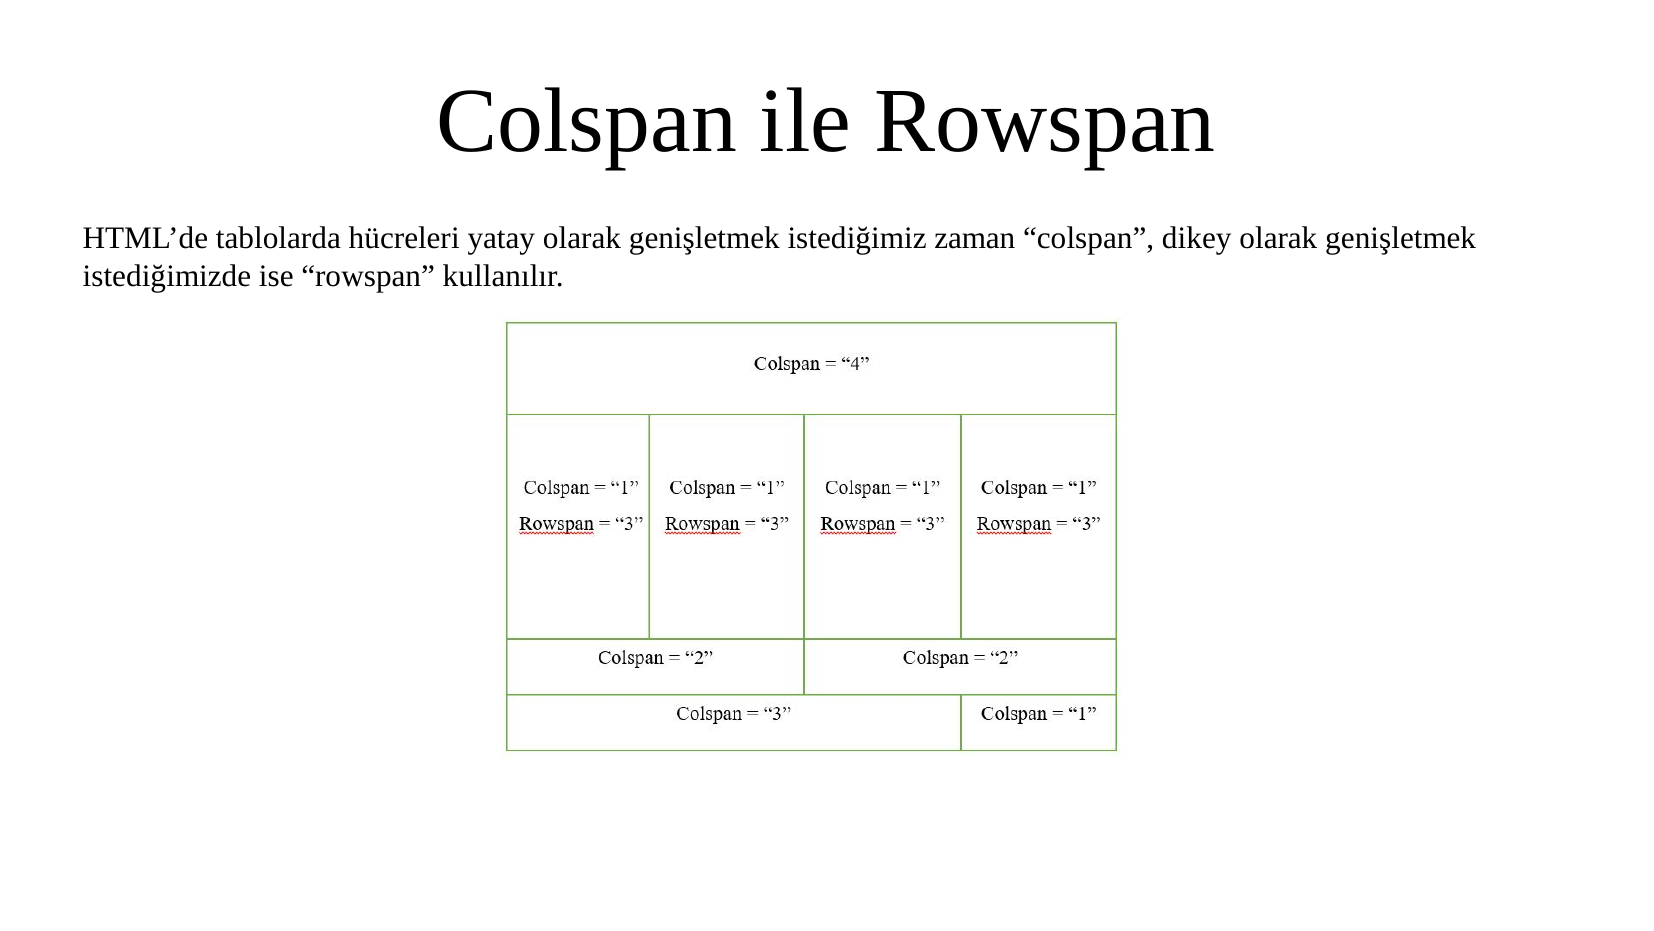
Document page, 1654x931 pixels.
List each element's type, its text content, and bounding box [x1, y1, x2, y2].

title Colspan ile Rowspan [82, 37, 1571, 193]
list HTML’de tablolarda hücreleri yatay olarak genişletmek istediğimiz zaman “colspan”, dikey olarak genişletmek istediğimizde ise “rowspan” kullanılır. [82, 217, 1571, 758]
picture [501, 317, 1122, 758]
